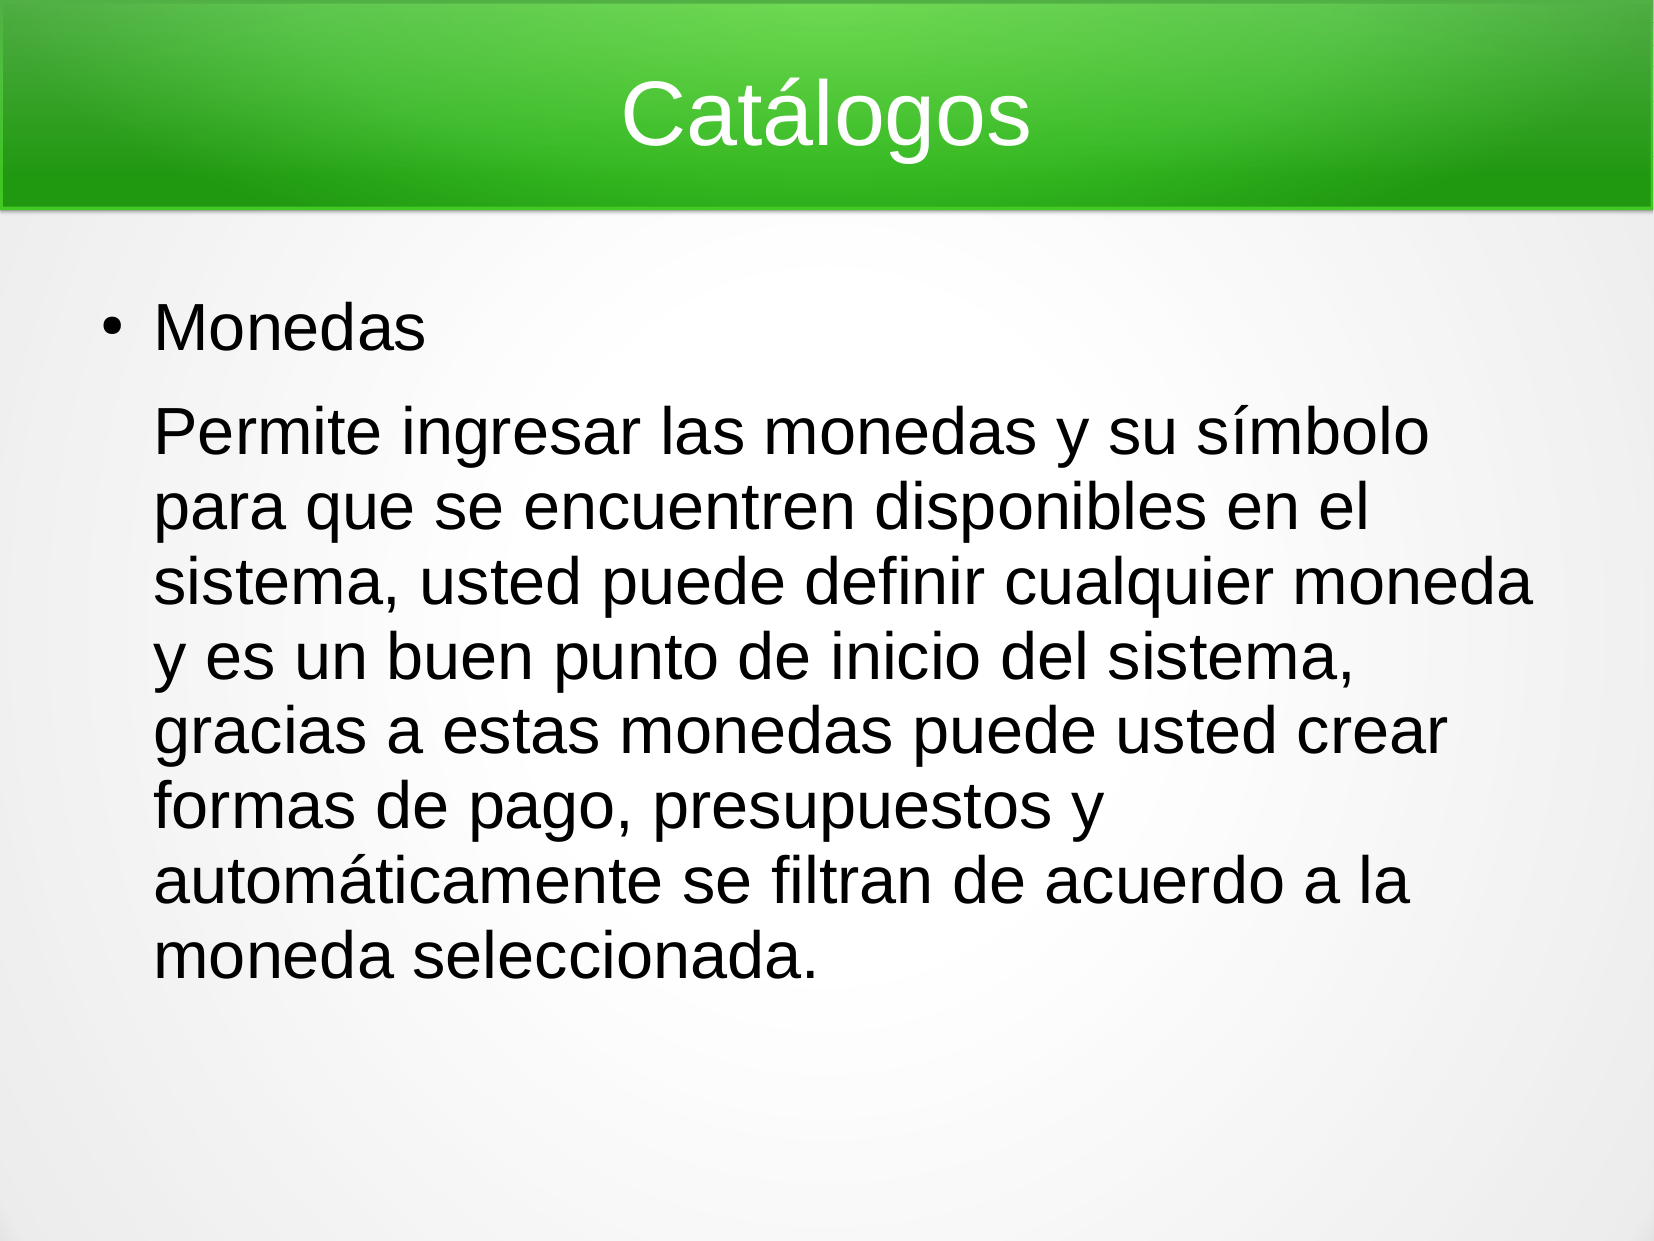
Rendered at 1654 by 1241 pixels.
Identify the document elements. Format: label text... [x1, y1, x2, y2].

title Catálogos [82, 49, 1571, 179]
list Monedas Permite ingresar las monedas y su símbolo para que se encuentren disponibles en el sistema, usted puede definir cualquier moneda y es un buen punto de inicio del sistema, gracias a estas monedas puede usted crear formas de pago, presupuestos y automáticamente se filtran de acuerdo a la moneda seleccionada. [82, 290, 1538, 1010]
